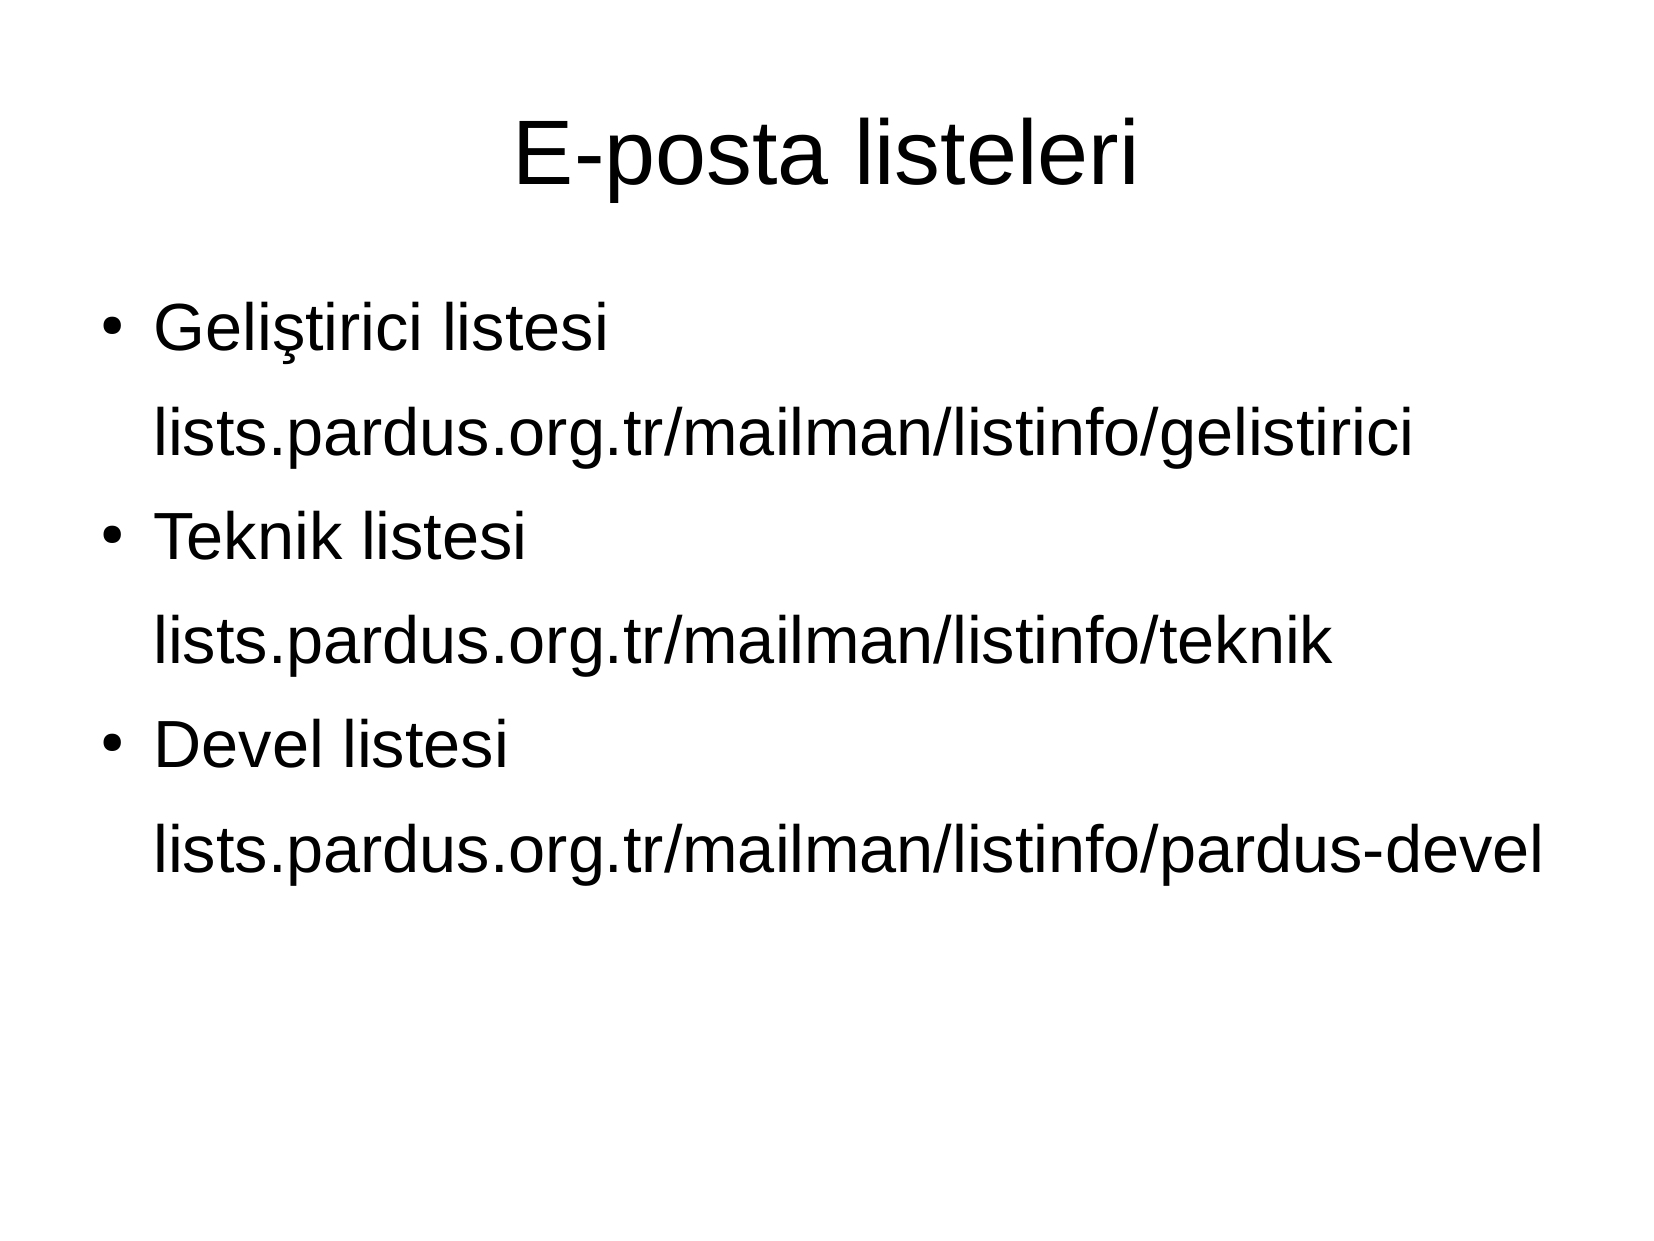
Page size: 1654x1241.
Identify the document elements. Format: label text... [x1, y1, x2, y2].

title E-posta listeleri [82, 49, 1571, 257]
list Geliştirici listesi lists.pardus.org.tr/mailman/listinfo/gelistirici Teknik listesi lists.pardus.org.tr/mailman/listinfo/teknik Devel listesi lists.pardus.org.tr/mailman/listinfo/pardus-devel [82, 290, 1571, 1109]
